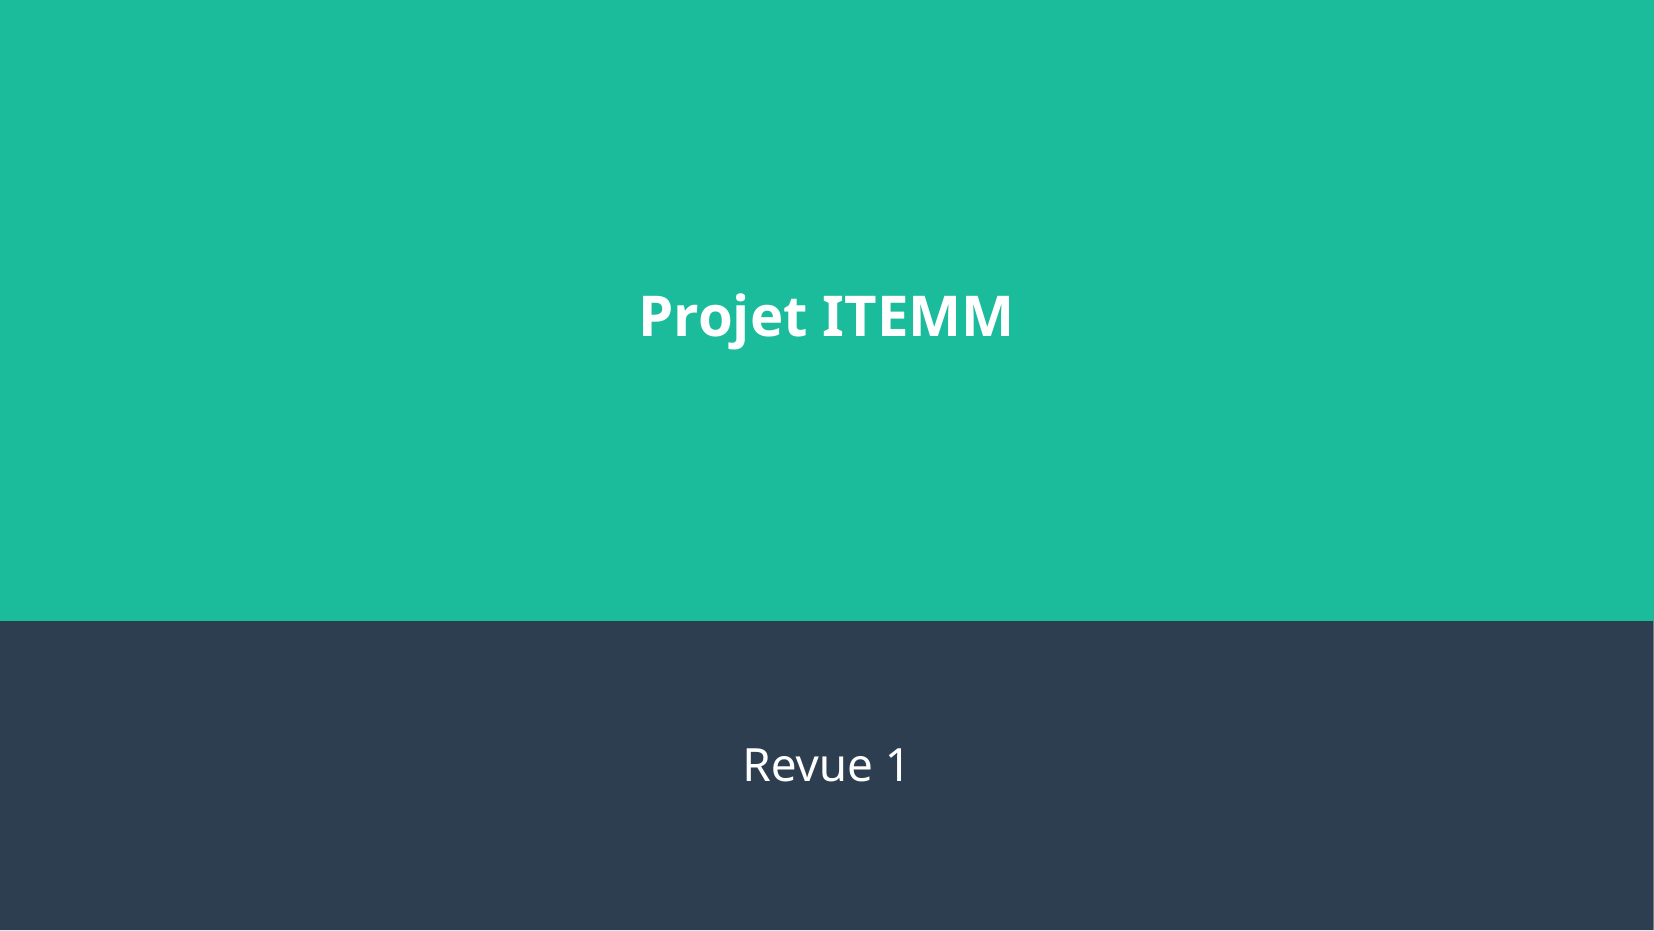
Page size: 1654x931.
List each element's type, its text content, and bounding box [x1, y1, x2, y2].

subtitle Revue 1 [59, 642, 1595, 886]
title Projet ITEMM [59, 236, 1595, 355]
